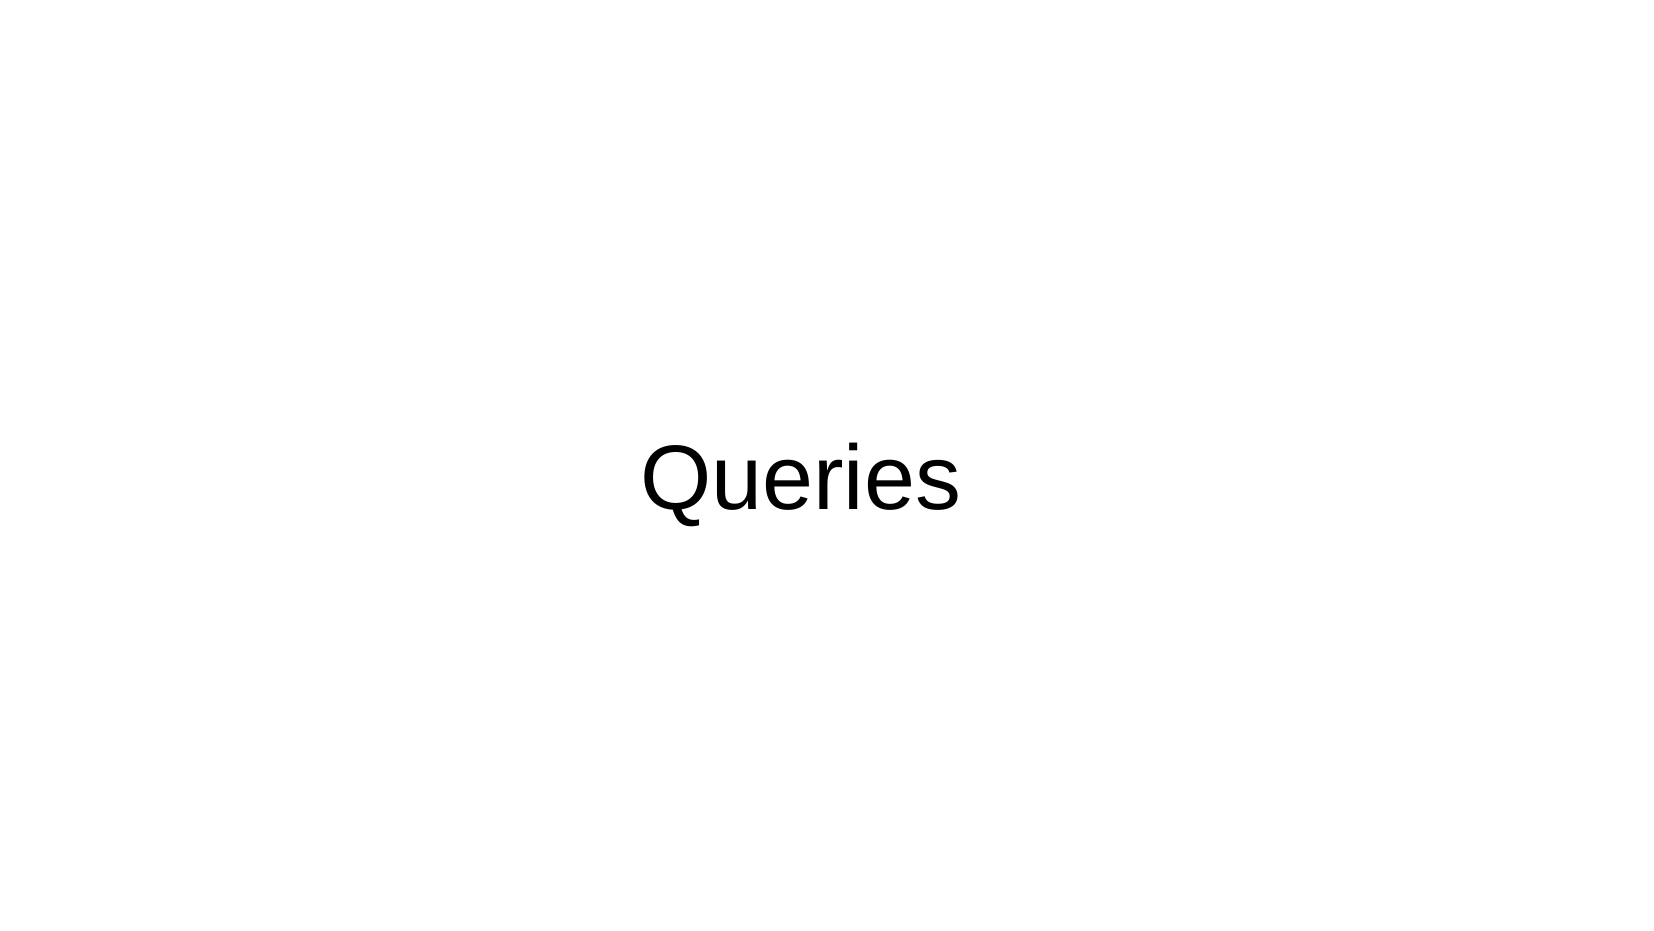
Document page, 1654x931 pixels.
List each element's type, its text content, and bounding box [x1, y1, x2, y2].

title Queries [56, 399, 1546, 556]
